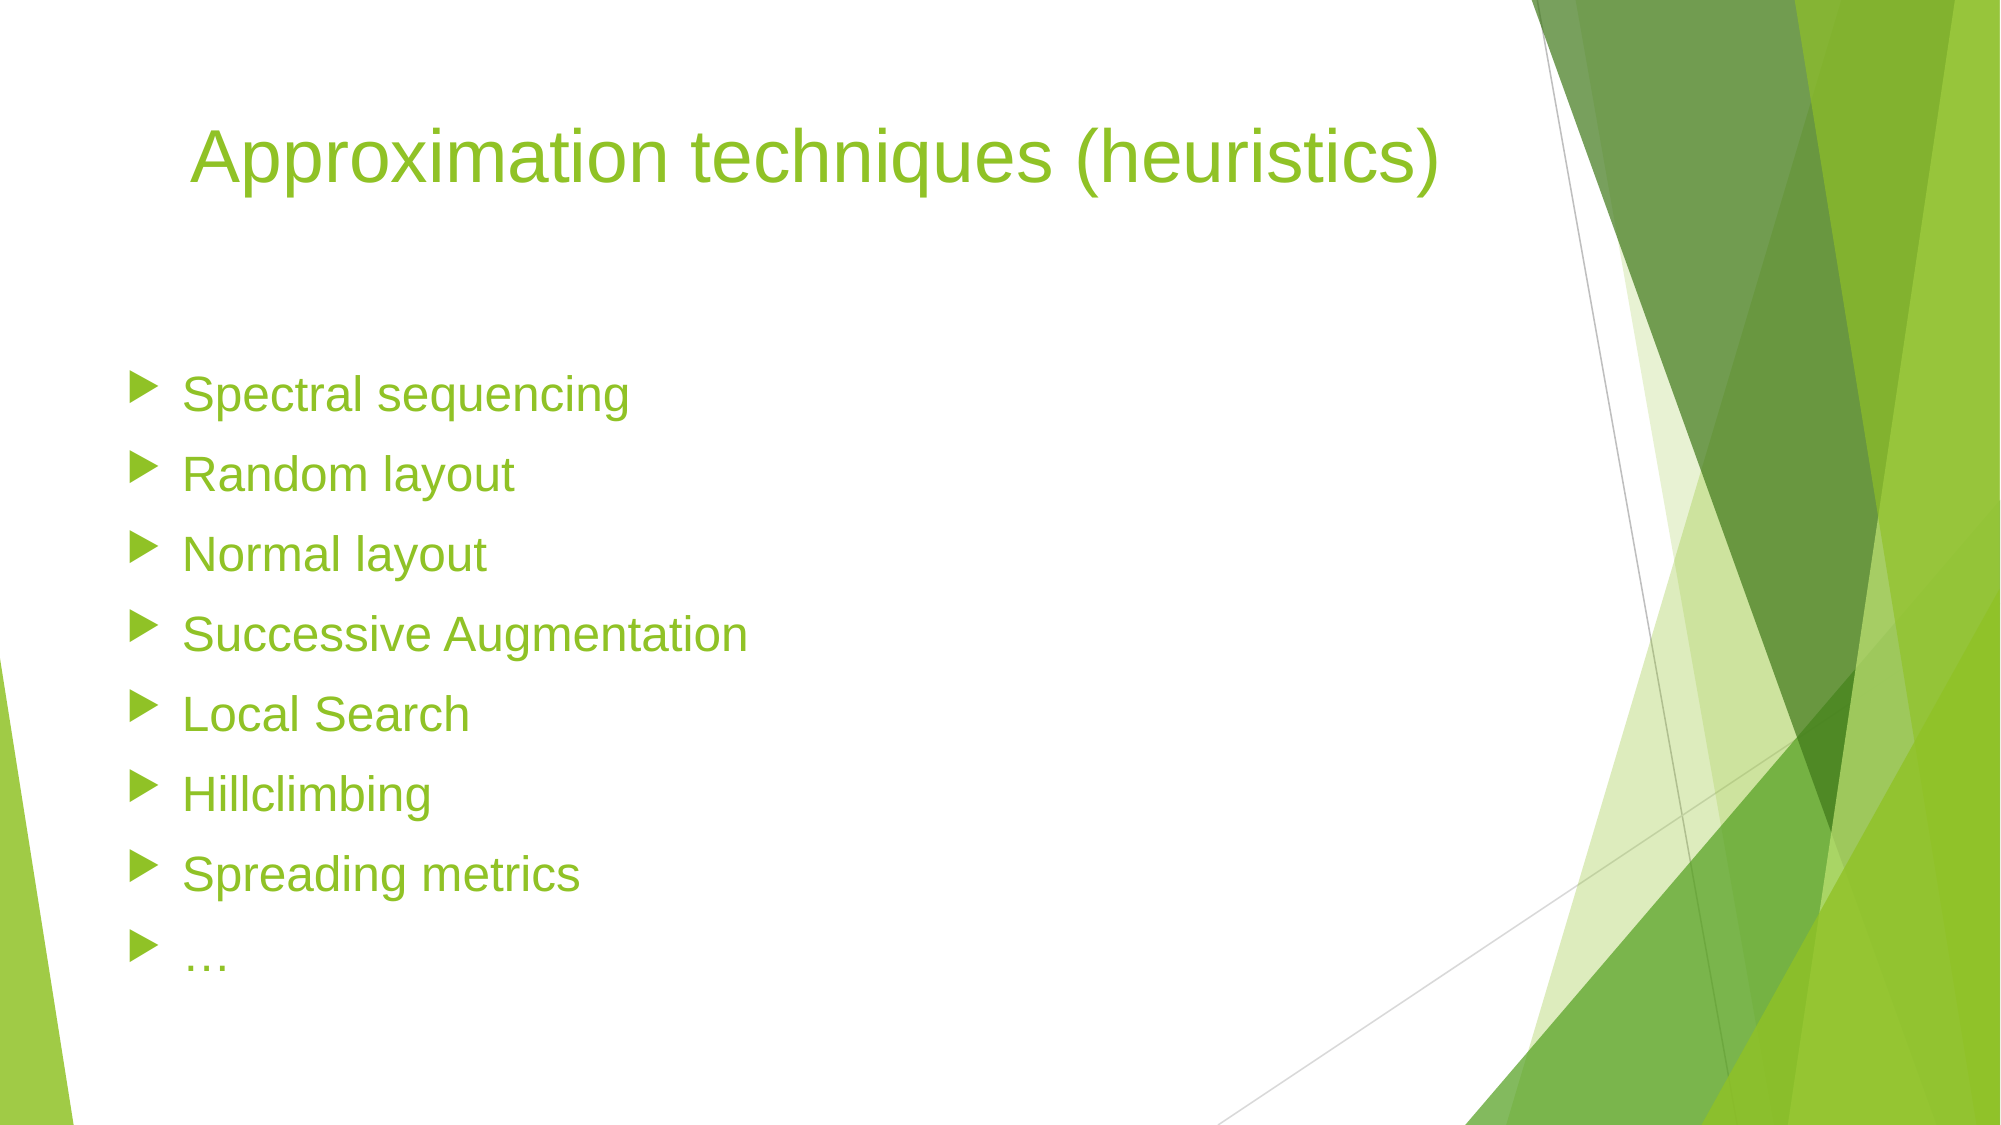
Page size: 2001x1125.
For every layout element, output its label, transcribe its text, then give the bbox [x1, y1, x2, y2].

list Spectral sequencing Random layout Normal layout Successive Augmentation Local Search Hillclimbing Spreading metrics … [111, 354, 1522, 992]
title Approximation techniques (heuristics) [111, 99, 1522, 317]
